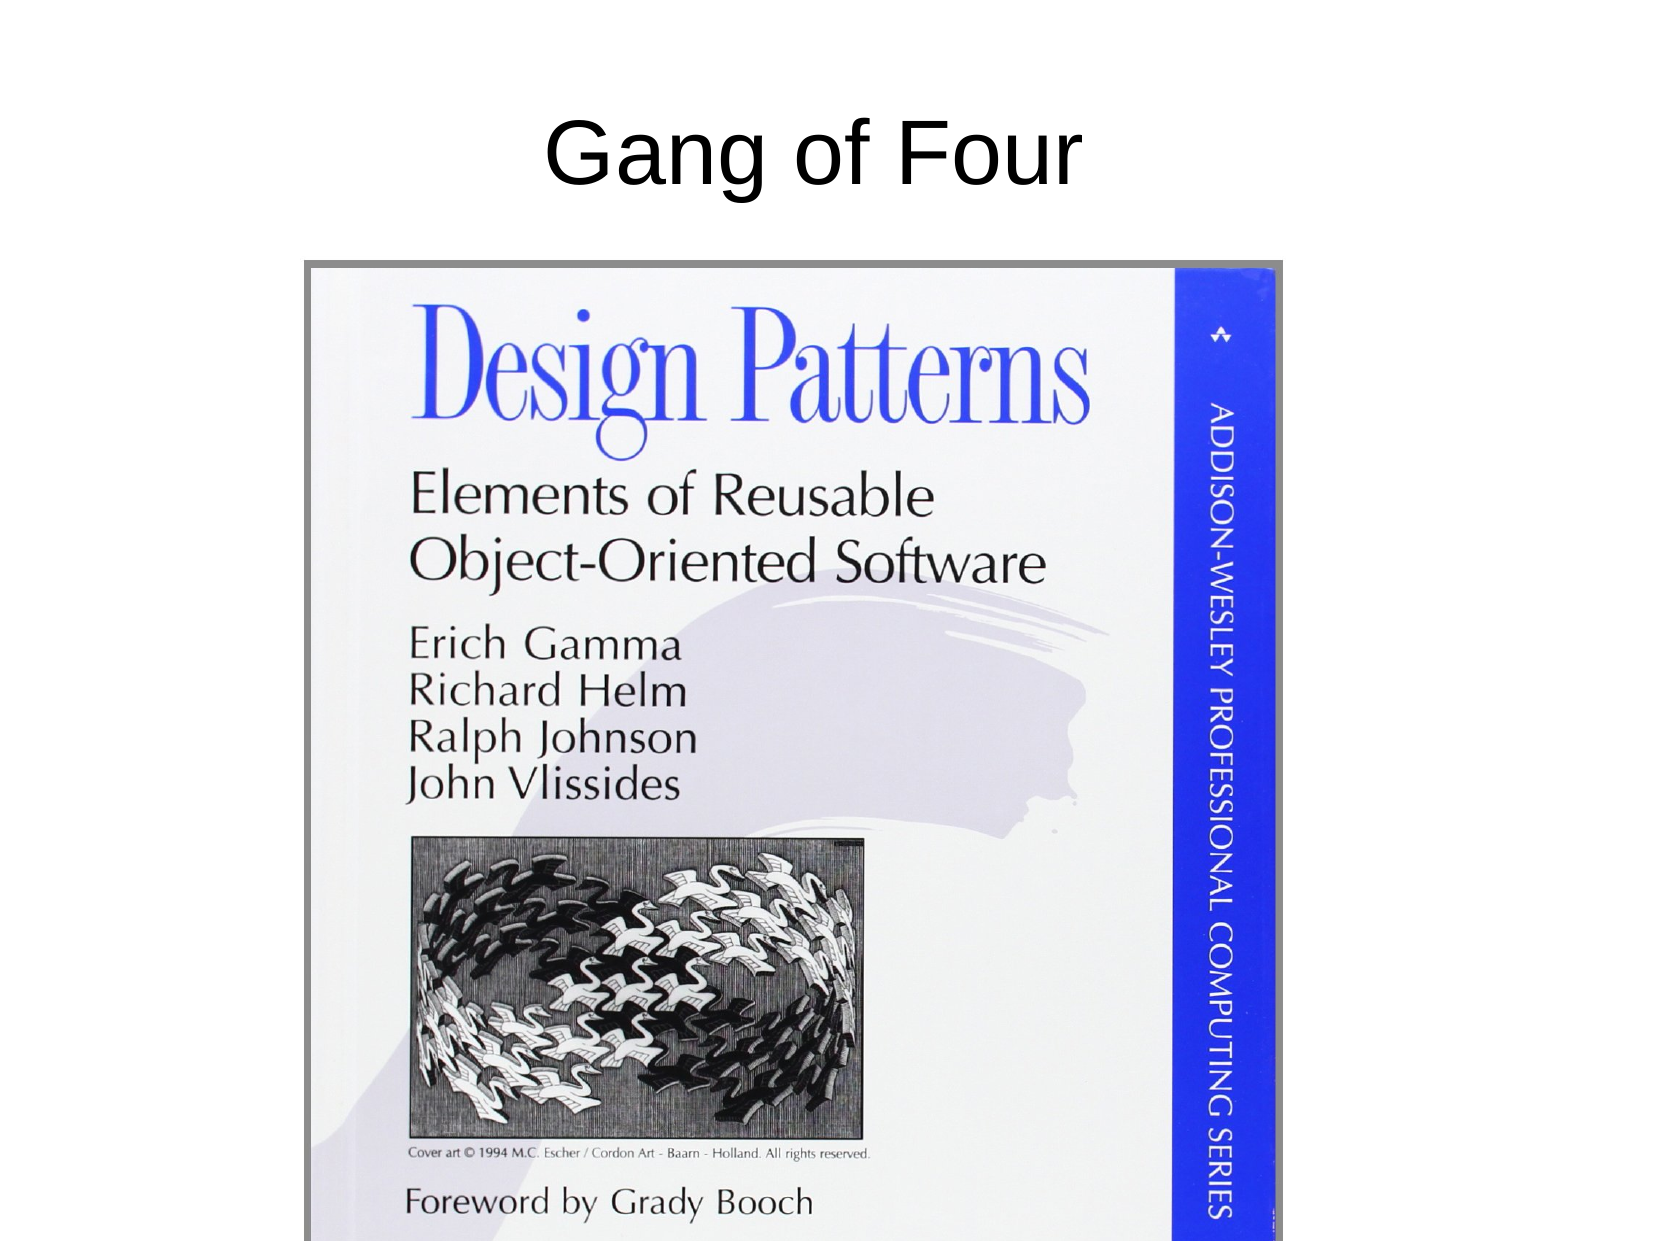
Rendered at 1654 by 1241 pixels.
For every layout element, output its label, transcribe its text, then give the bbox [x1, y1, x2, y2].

title Gang of Four [82, 49, 1571, 257]
picture [300, 256, 1286, 1241]
